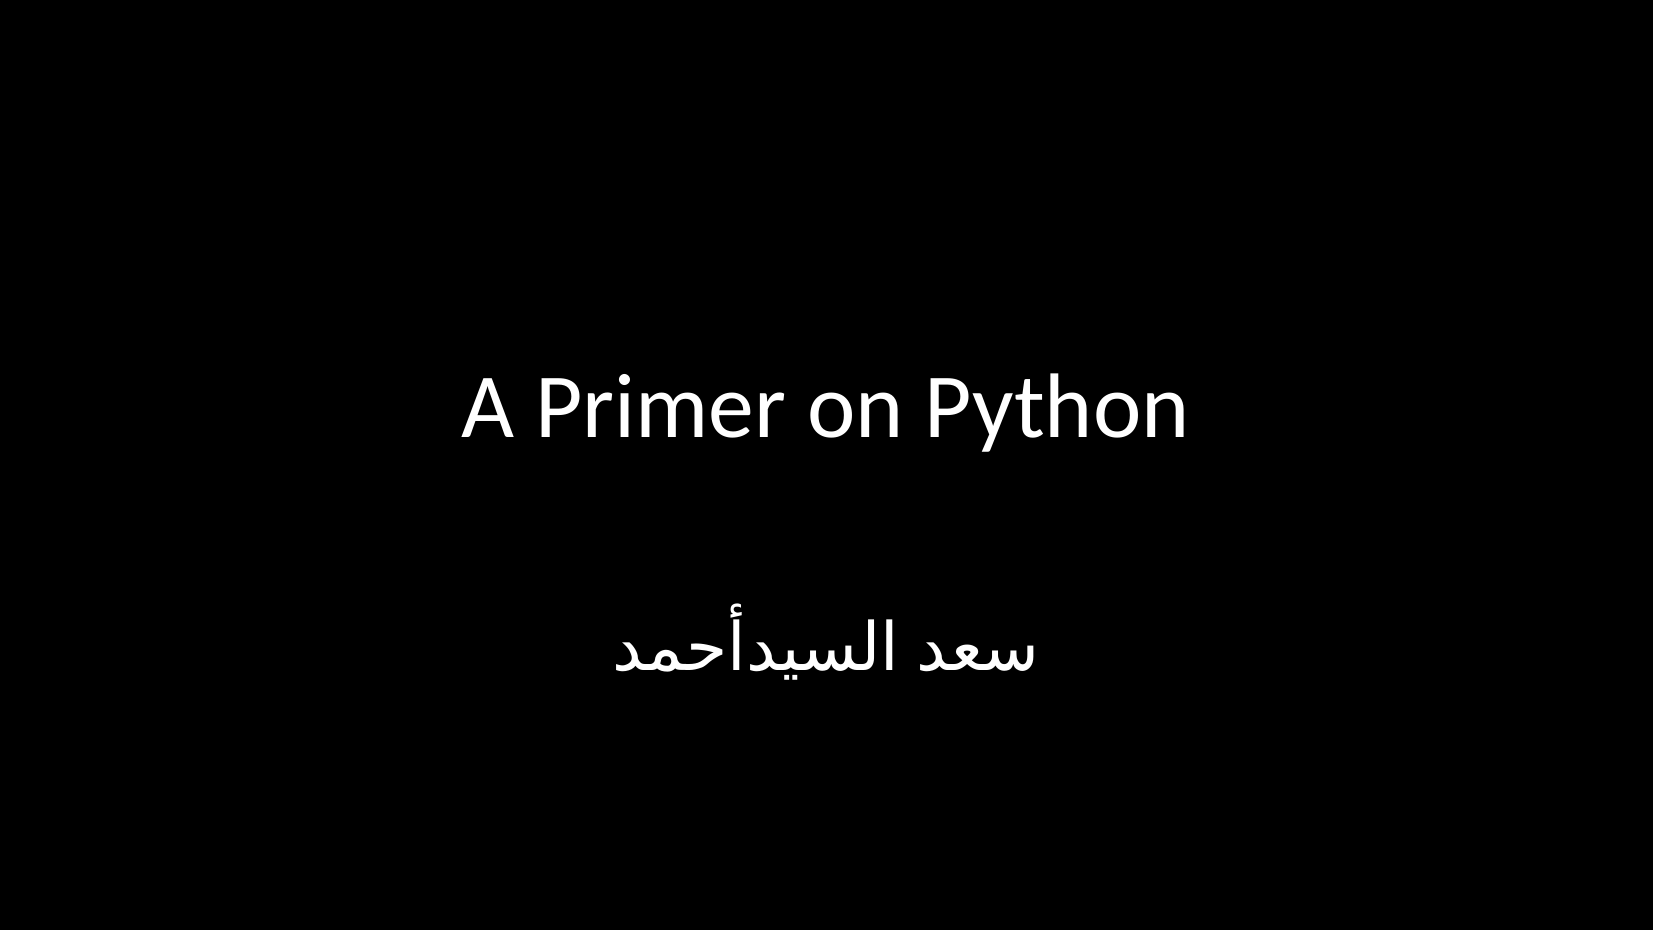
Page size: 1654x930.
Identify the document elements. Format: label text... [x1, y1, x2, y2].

subtitle سعد السيدأحمد [82, 217, 1571, 757]
